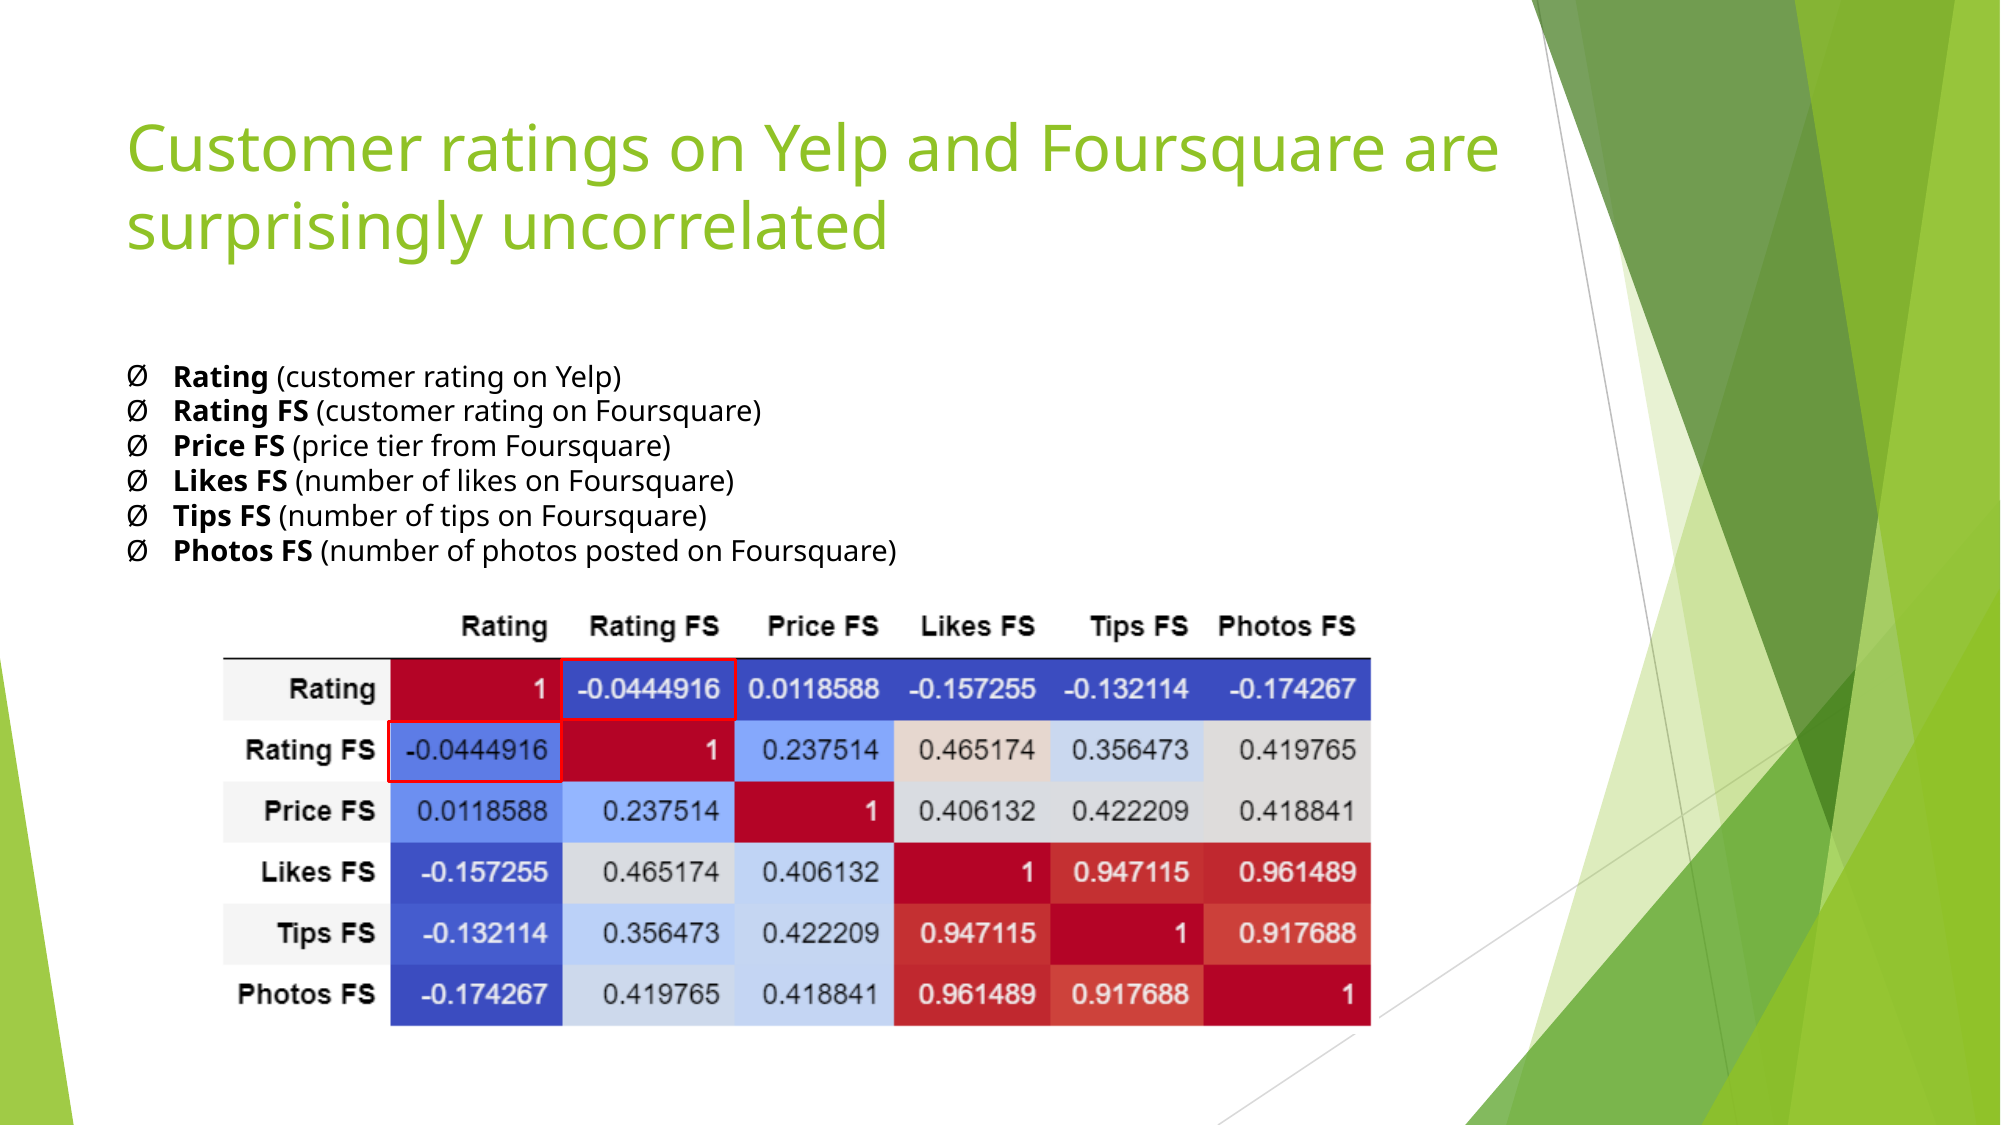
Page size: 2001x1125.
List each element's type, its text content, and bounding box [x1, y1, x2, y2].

title Customer ratings on Yelp and Foursquare are surprisingly uncorrelated [111, 99, 1522, 317]
text_box Rating (customer rating on Yelp) Rating FS (customer rating on Foursquare) Price FS (price tier from Foursquare) Likes FS (number of likes on Foursquare) Tips FS (number of tips on Foursquare) Photos FS (number of photos posted on Foursquare) [111, 350, 878, 578]
picture [211, 597, 1379, 1034]
